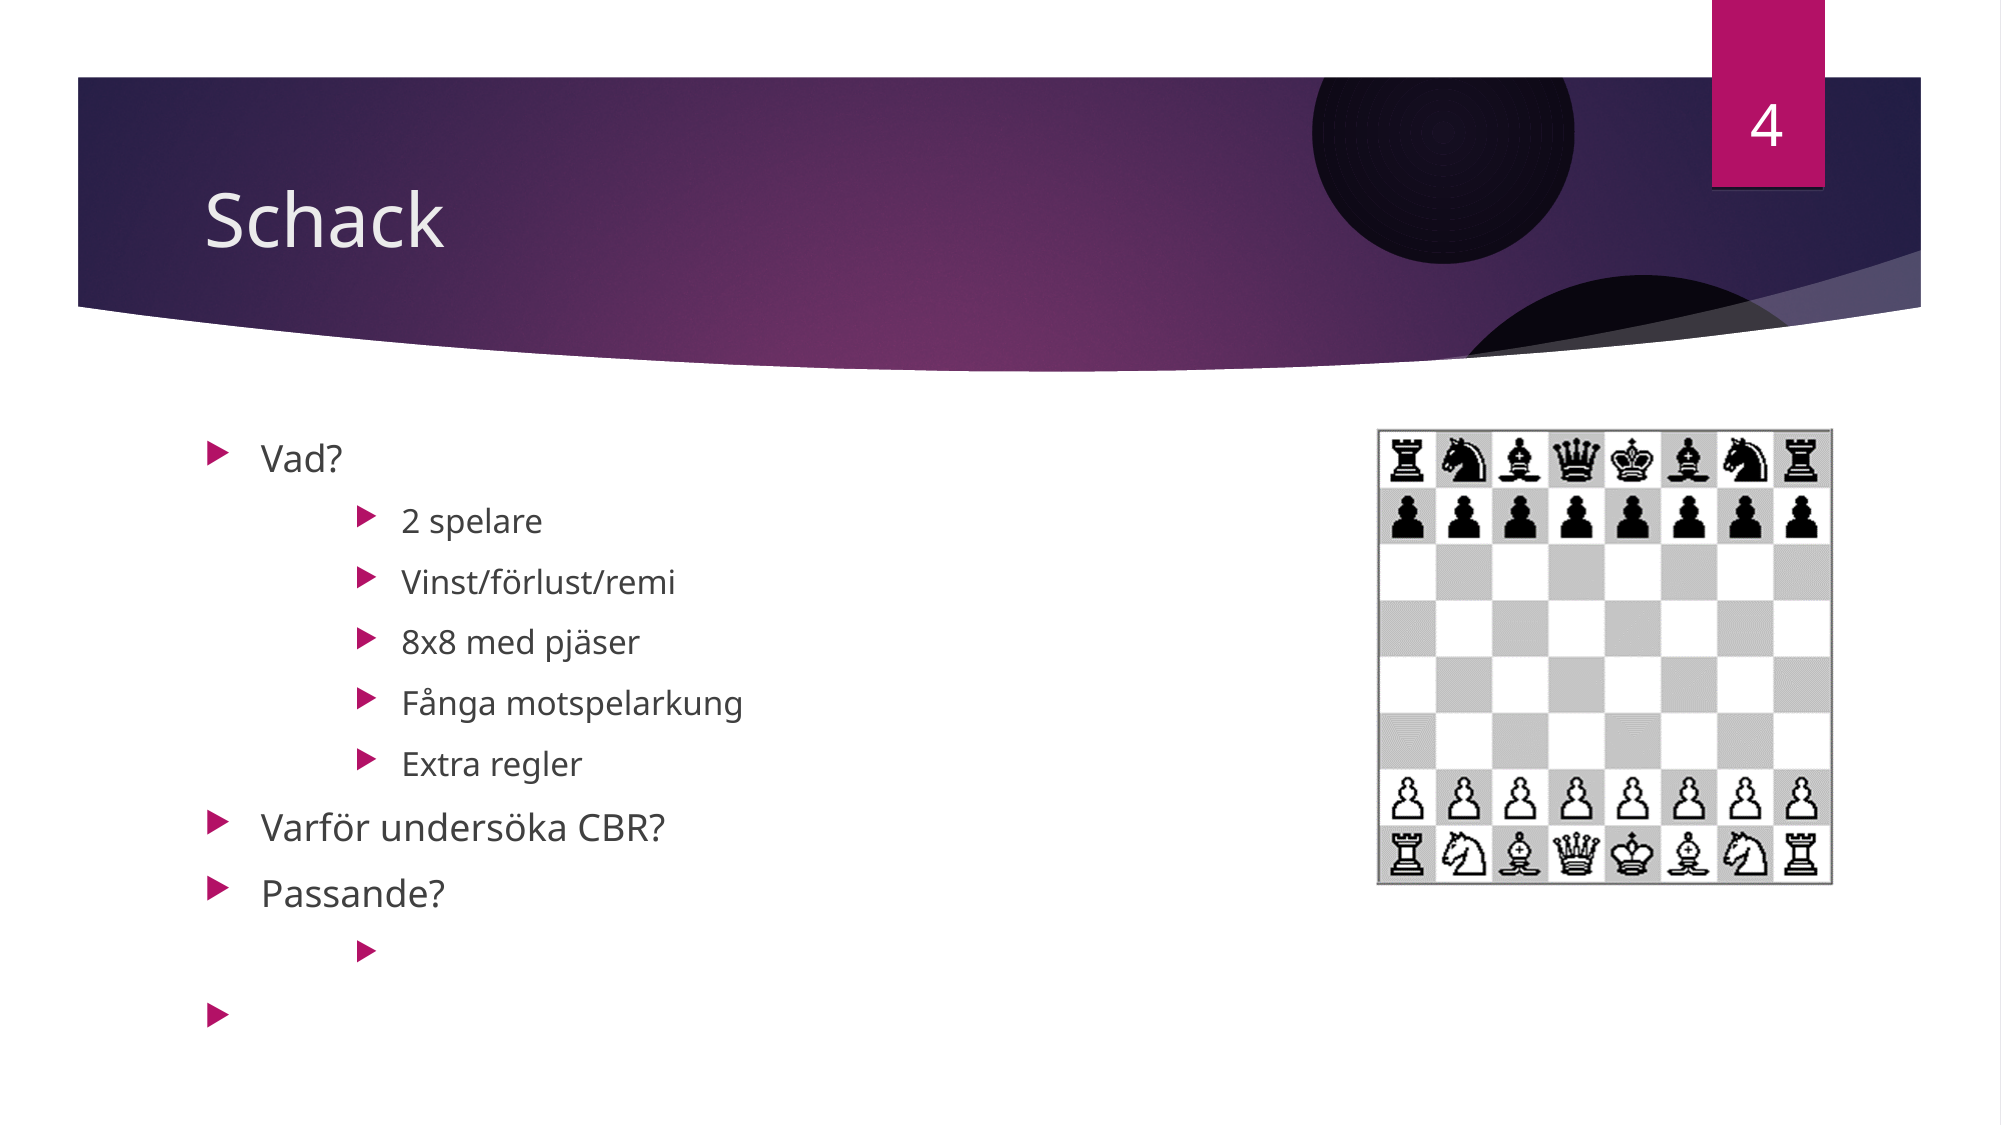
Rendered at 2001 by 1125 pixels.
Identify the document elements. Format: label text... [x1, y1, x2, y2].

text_box [1698, 48, 1836, 175]
picture [1375, 427, 1836, 889]
list Vad? 2 spelare Vinst/förlust/remi 8x8 med pjäser Fånga motspelarkung Extra regler Varför undersöka CBR? Passande? [189, 427, 1638, 988]
title Schack [189, 159, 1627, 276]
